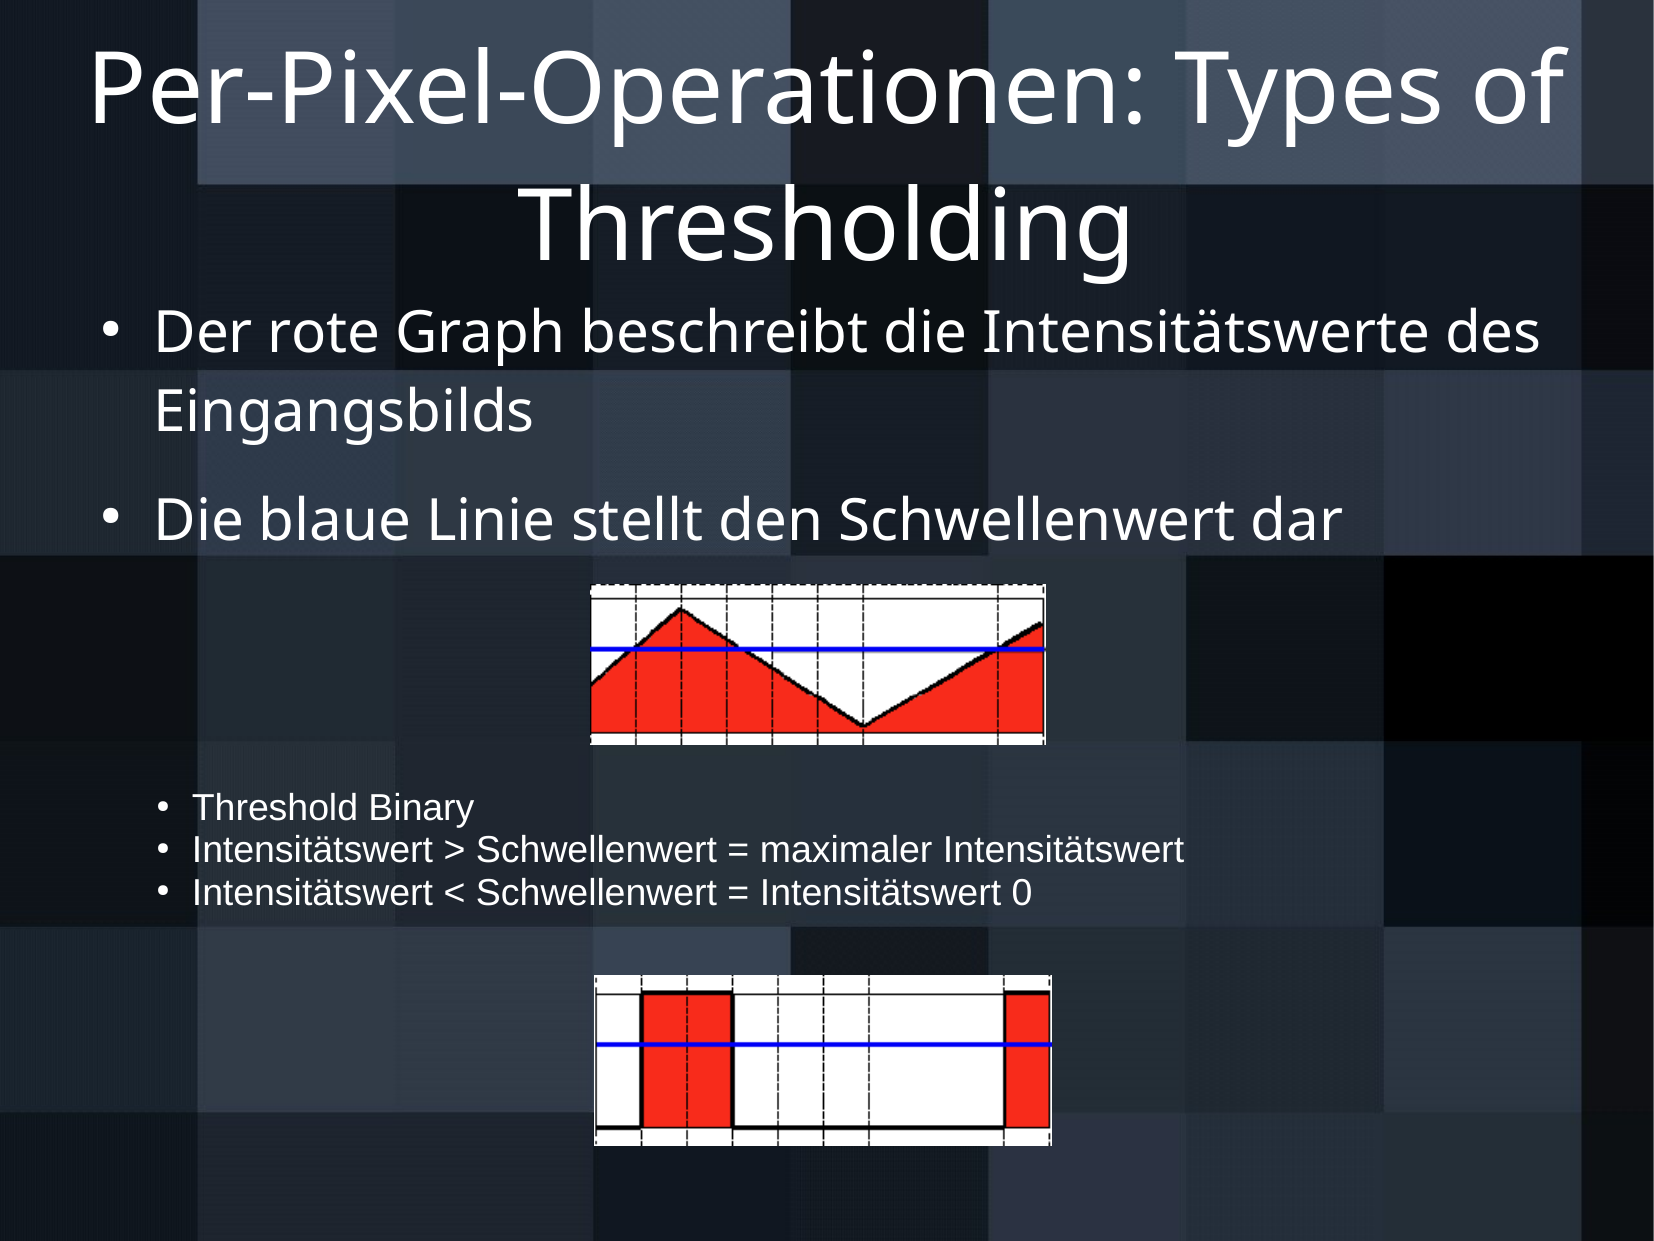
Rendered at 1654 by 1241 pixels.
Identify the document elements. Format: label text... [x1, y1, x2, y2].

picture [0, 0, 1654, 1241]
list Der rote Graph beschreibt die Intensitätswerte des Eingangsbilds Die blaue Linie stellt den Schwellenwert dar [82, 290, 1571, 544]
title Per-Pixel-Operationen: Types of Thresholding [82, 31, 1571, 275]
text_box Threshold Binary Intensitätswert > Schwellenwert = maximaler Intensitätswert Intensitätswert < Schwellenwert = Intensitätswert 0 [141, 779, 1501, 921]
